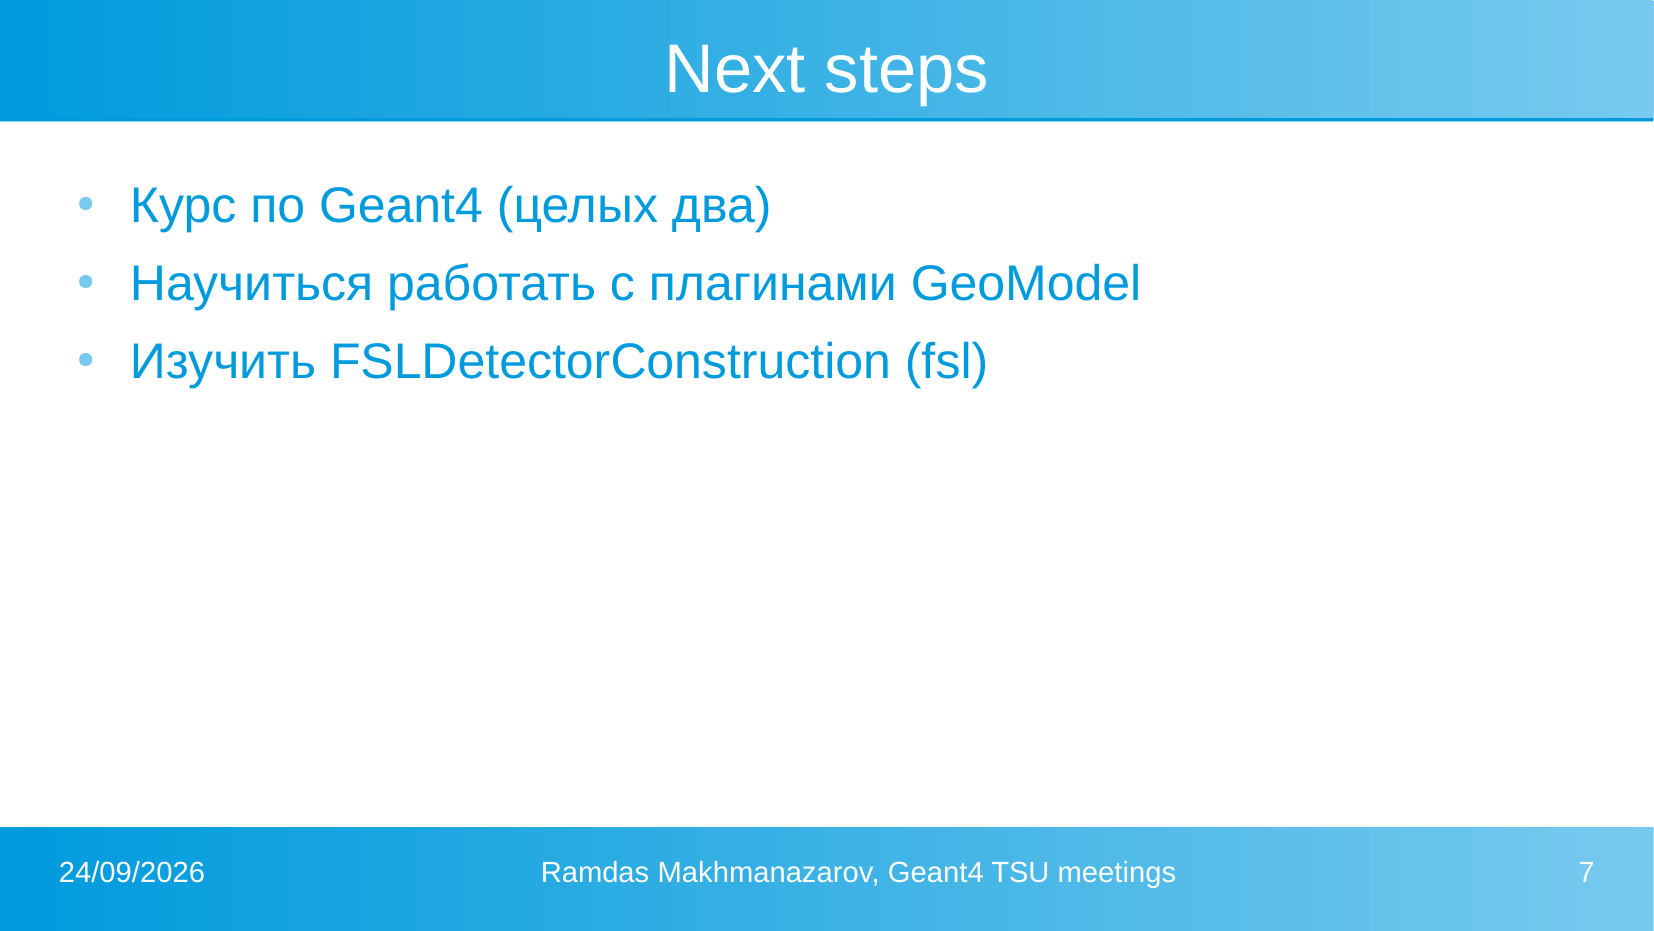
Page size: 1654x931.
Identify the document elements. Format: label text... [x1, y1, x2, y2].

list Курс по Geant4 (целых два) Научиться работать с плагинами GeoModel Изучить FSLDetectorConstruction (fsl) [59, 177, 1595, 768]
title Next steps [59, 29, 1595, 108]
